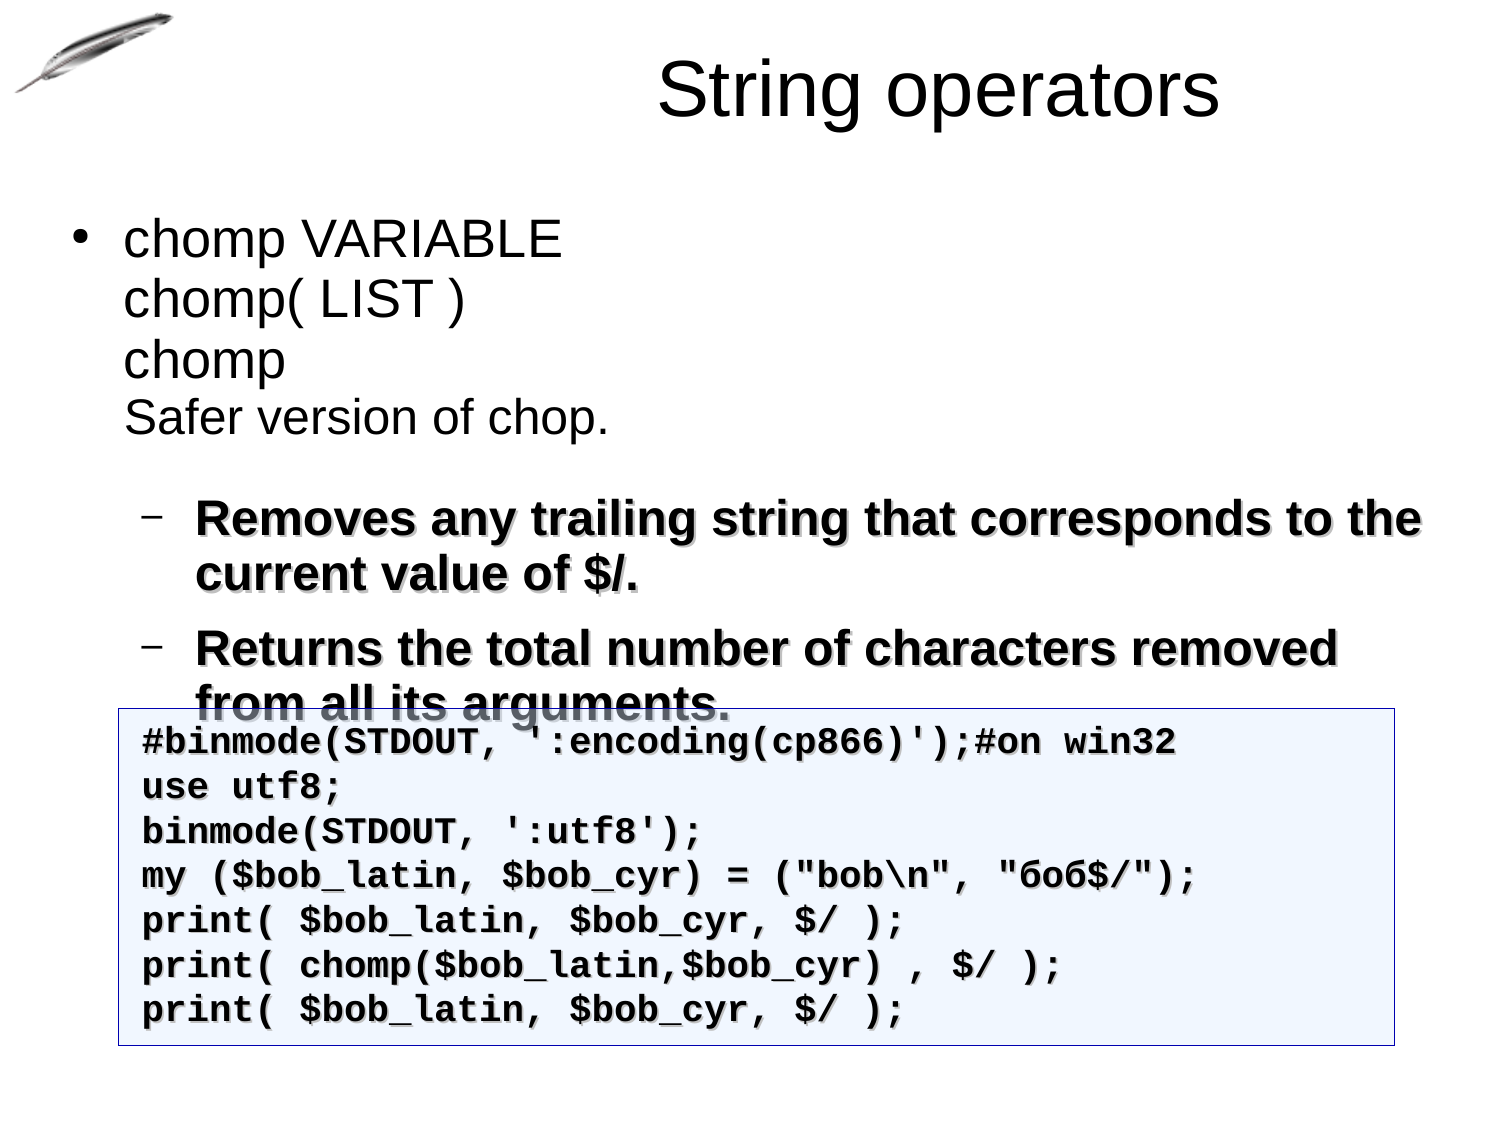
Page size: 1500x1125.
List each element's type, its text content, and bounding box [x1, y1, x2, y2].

text_box #binmode(STDOUT, ':encoding(cp866)');#on win32 use utf8; binmode(STDOUT, ':utf8'); my ($bob_latin, $bob_cyr) = ("bob\n", "боб$/"); print( $bob_latin, $bob_cyr, $/ ); print( chomp($bob_latin,$bob_cyr) , $/ ); print( $bob_latin, $bob_cyr, $/ ); [118, 708, 1394, 1045]
list chomp VARIABLE chomp( LIST ) chomp Safer version of chop. Removes any trailing string that corresponds to the current value of $/. Returns the total number of characters removed from all its arguments. [53, 207, 1447, 1084]
picture [11, 11, 179, 95]
title String operators [419, 0, 1459, 179]
